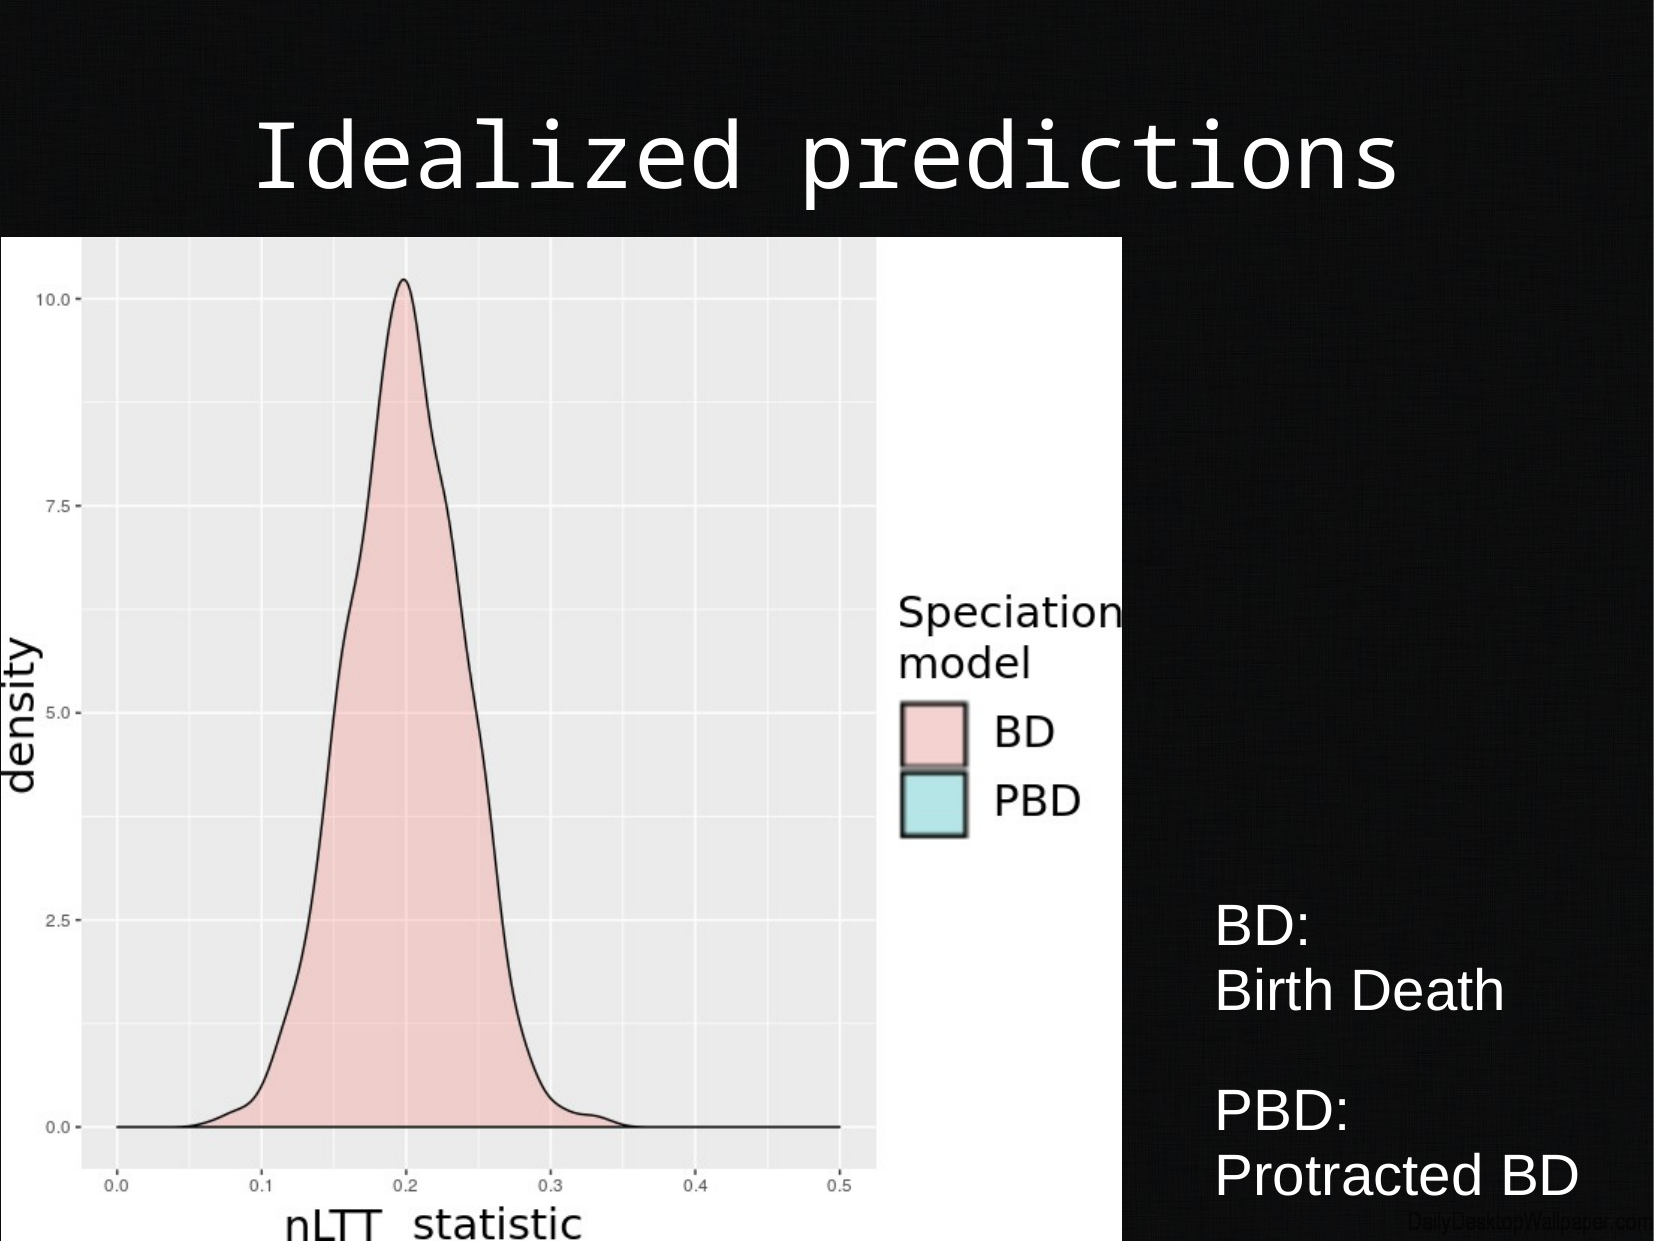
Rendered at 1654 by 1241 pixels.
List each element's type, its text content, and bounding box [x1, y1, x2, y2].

title Idealized predictions [82, 49, 1571, 257]
picture [0, 0, 1654, 1241]
text_box BD: Birth Death PBD: Protracted BD [1200, 885, 1636, 1231]
